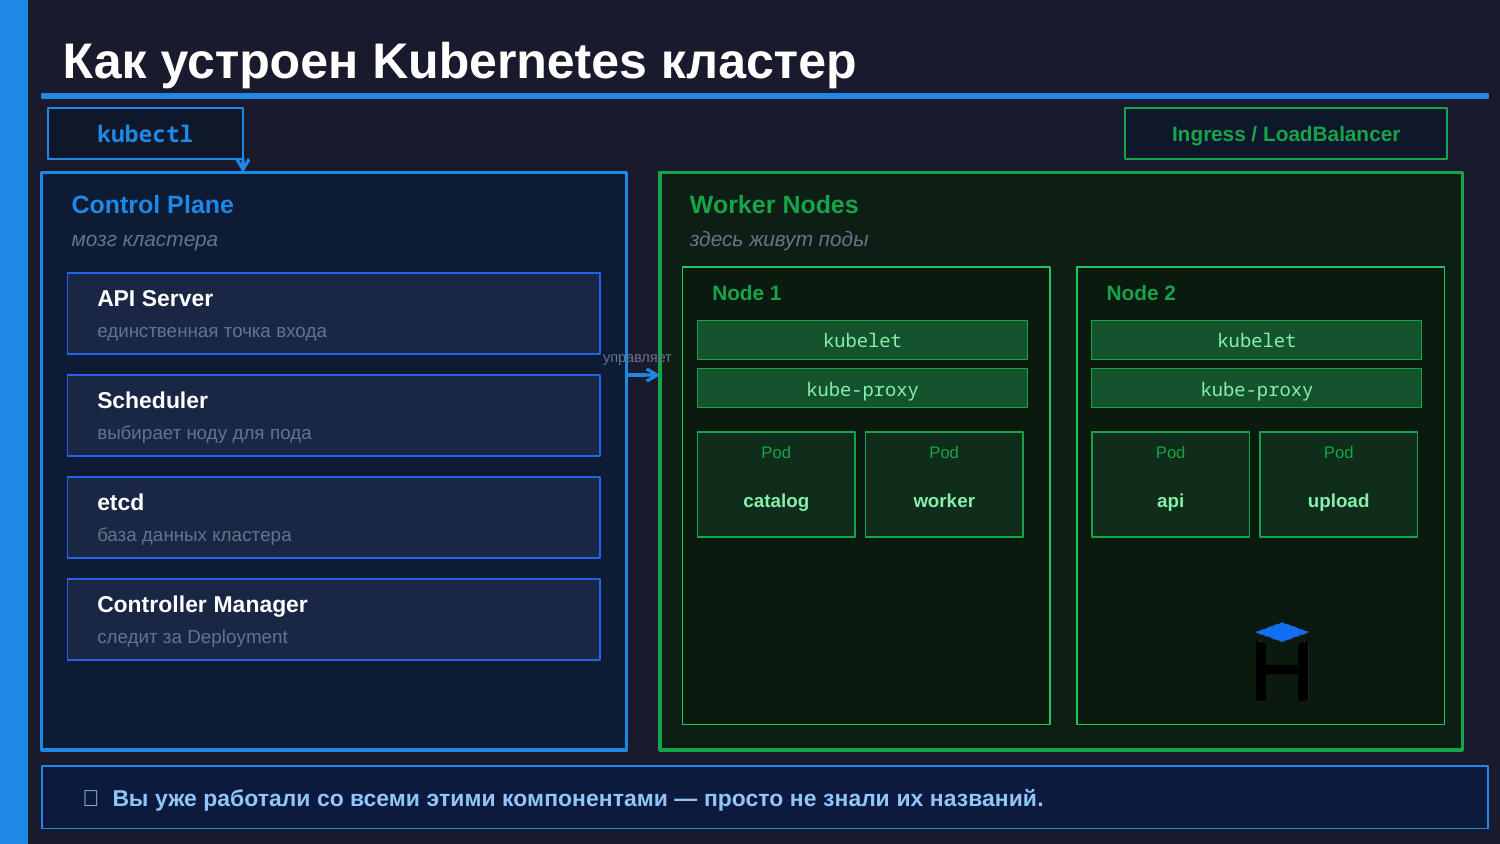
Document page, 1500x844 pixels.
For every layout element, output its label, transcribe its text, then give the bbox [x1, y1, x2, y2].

text_box api [1091, 471, 1250, 528]
text_box API Server [82, 278, 585, 314]
text_box следит за Deployment [82, 620, 585, 651]
text_box Node 2 [1091, 272, 1430, 312]
text_box [41, 94, 1488, 99]
text_box Pod [1091, 435, 1250, 468]
text_box etcd [82, 482, 585, 518]
text_box Pod [697, 435, 855, 468]
text_box [0, 0, 27, 844]
text_box kube-proxy [697, 368, 1028, 408]
text_box здесь живут поды [674, 221, 1440, 255]
text_box kubelet [1091, 320, 1422, 360]
text_box единственная точка входа [82, 314, 585, 345]
text_box catalog [697, 471, 855, 528]
text_box [41, 765, 1488, 829]
text_box kubectl [47, 107, 243, 159]
text_box Pod [1260, 435, 1418, 468]
text_box upload [1260, 471, 1418, 528]
text_box Worker Nodes [674, 180, 1440, 221]
text_box [41, 172, 627, 750]
text_box kubelet [697, 320, 1028, 360]
text_box ✅ Вы уже работали со всеми этими компонентами — просто не знали их названий. [67, 768, 1463, 826]
picture [1255, 622, 1309, 701]
text_box Control Plane [56, 180, 612, 221]
text_box Ingress / LoadBalancer [1125, 107, 1448, 159]
text_box Controller Manager [82, 584, 585, 620]
text_box база данных кластера [82, 518, 585, 549]
text_box worker [865, 471, 1023, 528]
text_box мозг кластера [56, 221, 612, 255]
text_box Pod [865, 435, 1023, 468]
text_box Scheduler [82, 380, 585, 416]
text_box [660, 172, 1463, 750]
text_box Как устроен Kubernetes кластер [47, 22, 1488, 94]
text_box управляет [584, 341, 690, 372]
text_box Node 1 [697, 272, 1035, 312]
text_box kube-proxy [1091, 368, 1422, 408]
text_box выбирает ноду для пода [82, 416, 585, 447]
